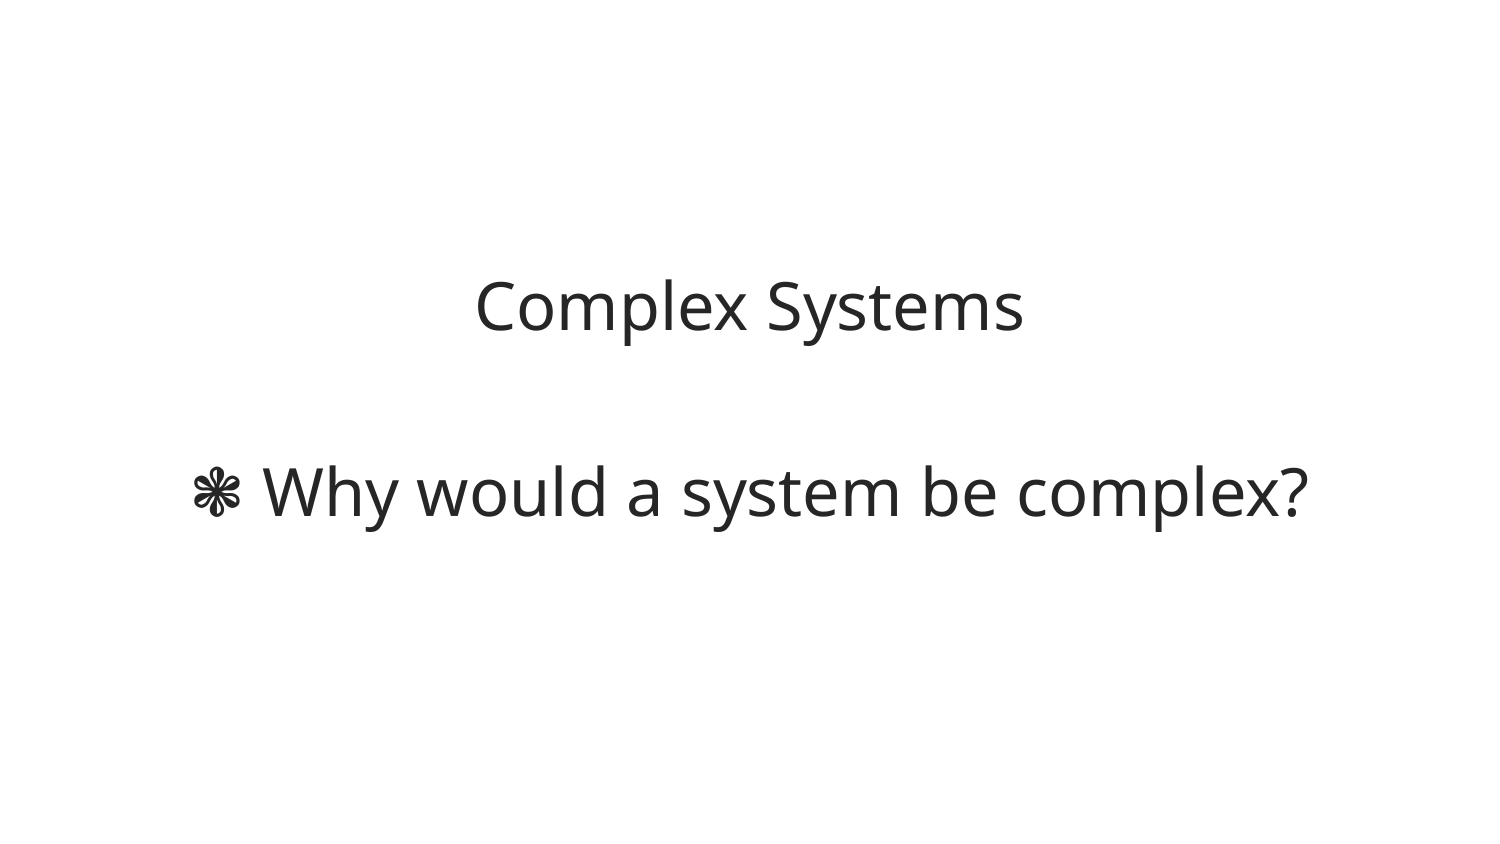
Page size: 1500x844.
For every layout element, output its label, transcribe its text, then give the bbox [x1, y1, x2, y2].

list Complex Systems ❃ Why would a system be complex? [75, 120, 1425, 754]
